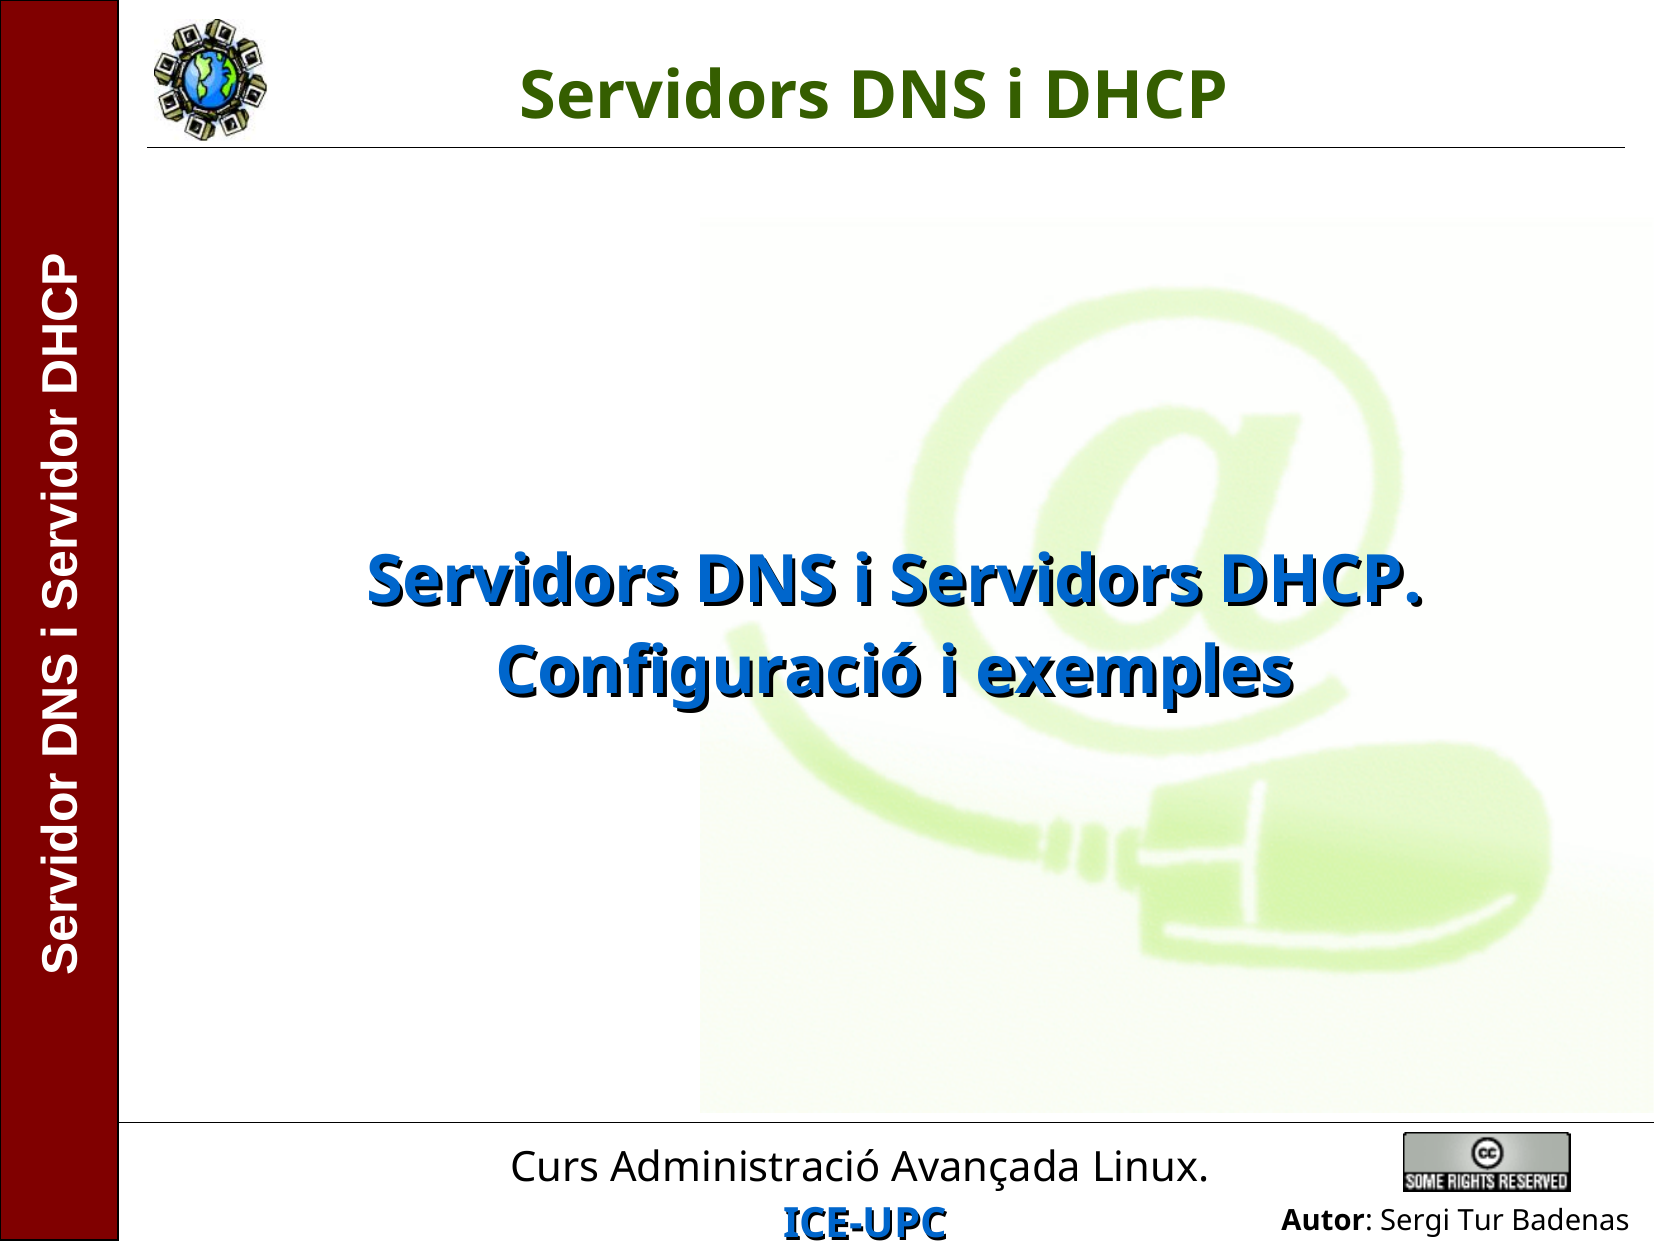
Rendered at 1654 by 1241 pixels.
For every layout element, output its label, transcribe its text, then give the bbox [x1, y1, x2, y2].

picture [1403, 1132, 1571, 1192]
title Servidors DNS i DHCP [129, 43, 1619, 142]
picture [700, 217, 1654, 1113]
picture [154, 19, 268, 43]
subtitle Servidors DNS i Servidors DHCP. Configuració i exemples [141, 242, 1630, 1093]
